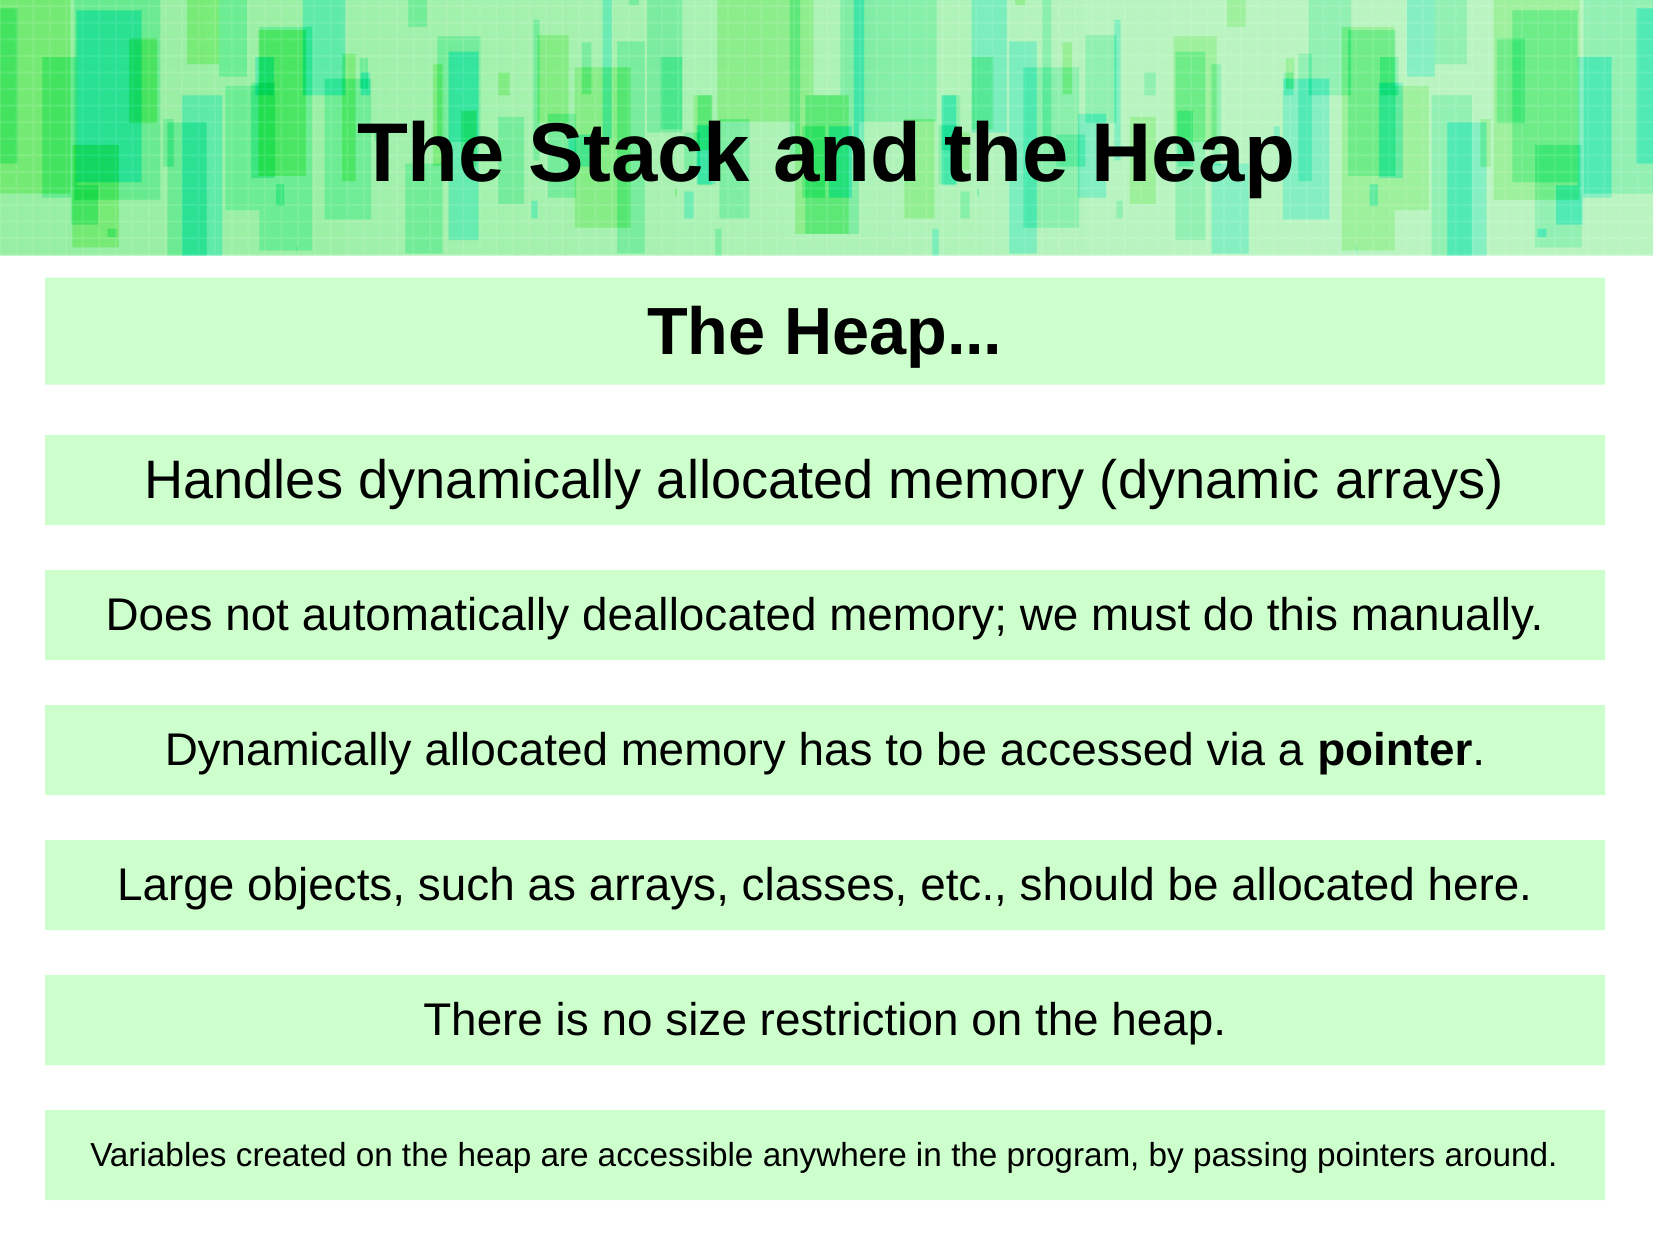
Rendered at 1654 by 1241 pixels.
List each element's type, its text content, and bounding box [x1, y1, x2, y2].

text_box Variables created on the heap are accessible anywhere in the program, by passing pointers around. [45, 1110, 1606, 1201]
picture [0, 0, 1654, 1241]
text_box Dynamically allocated memory has to be accessed via a pointer. [45, 705, 1606, 796]
title The Stack and the Heap [82, 49, 1571, 257]
text_box Large objects, such as arrays, classes, etc., should be allocated here. [45, 840, 1606, 931]
text_box The Heap... [45, 277, 1606, 385]
text_box Does not automatically deallocated memory; we must do this manually. [45, 570, 1606, 661]
text_box There is no size restriction on the heap. [45, 975, 1606, 1066]
text_box Handles dynamically allocated memory (dynamic arrays) [45, 435, 1606, 526]
